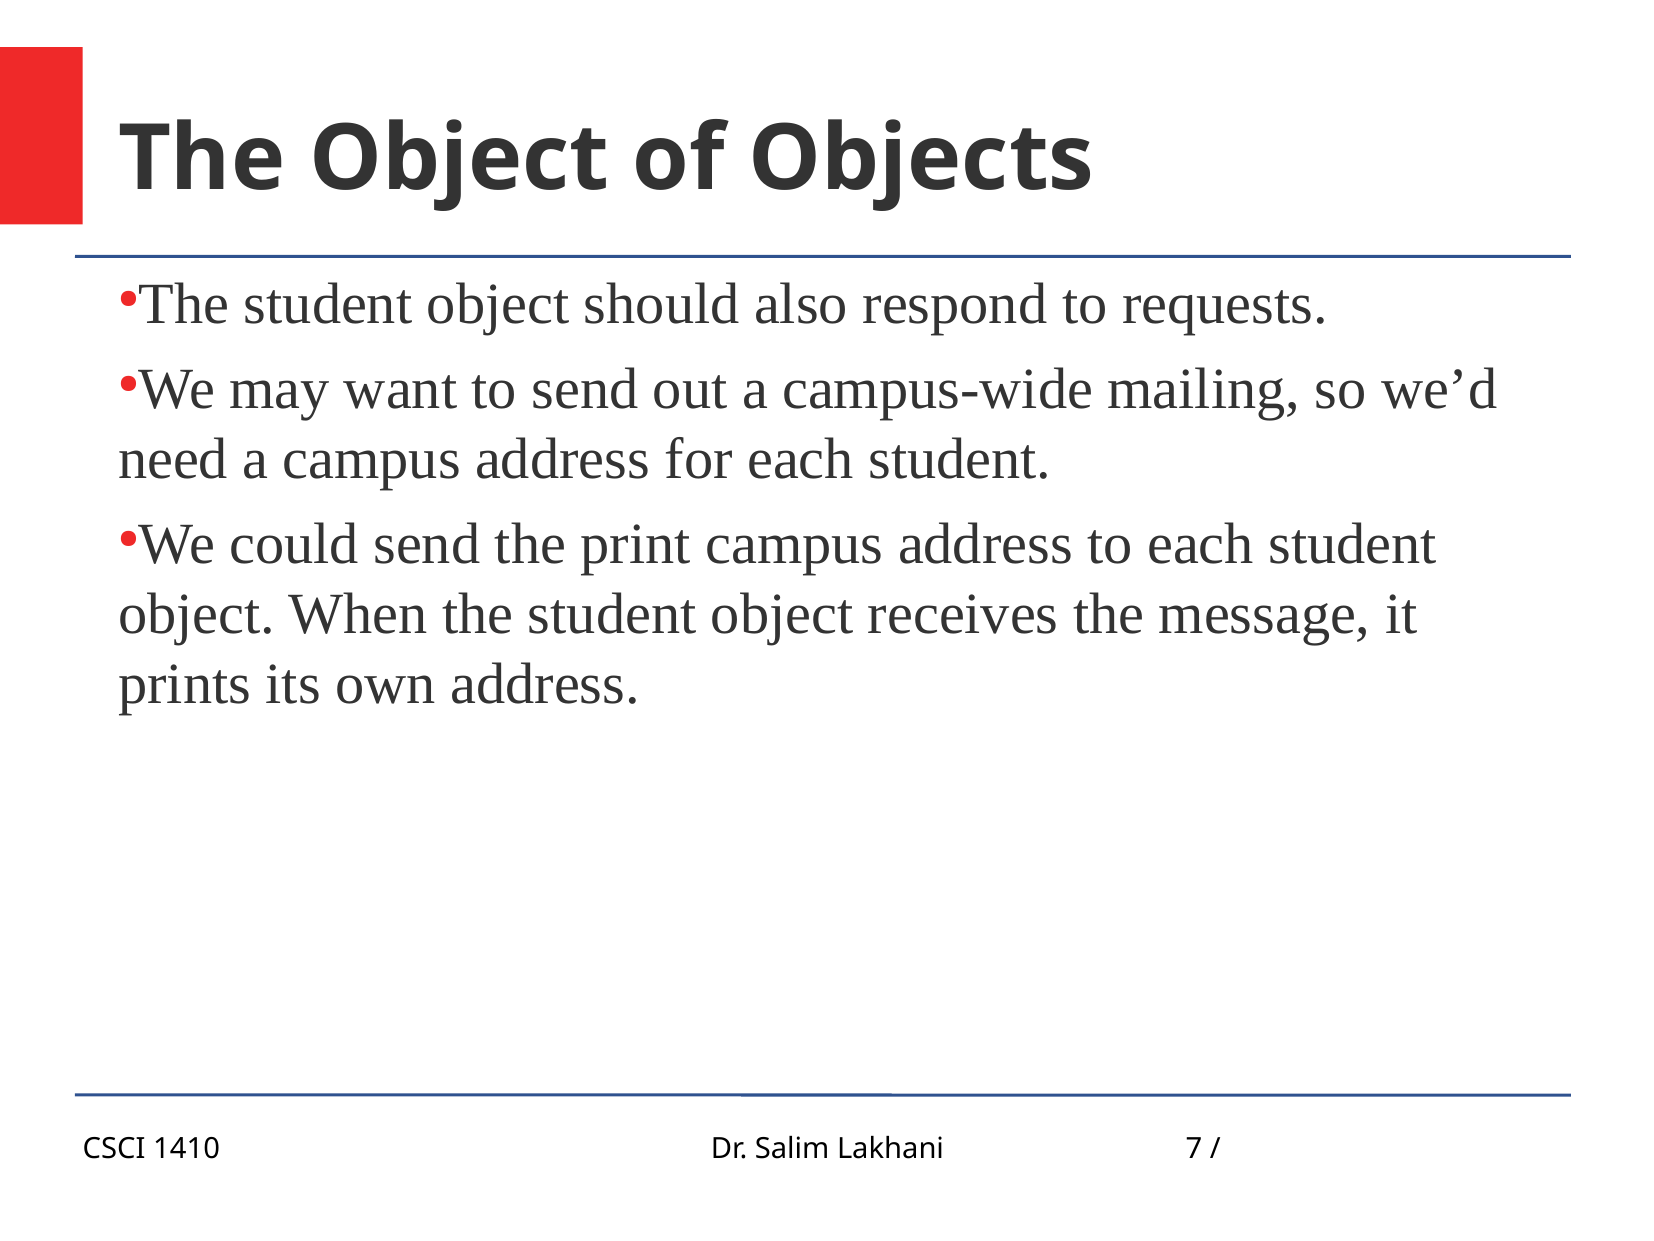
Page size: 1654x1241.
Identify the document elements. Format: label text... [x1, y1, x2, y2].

text_box CSCI 1410 [82, 1129, 468, 1216]
text_box Dr. Salim Lakhani [565, 1129, 1090, 1216]
list The student object should also respond to requests. We may want to send out a campus-wide mailing, so we’d need a campus address for each student. We could send the print campus address to each student object. When the student object receives the message, it prints its own address. [118, 265, 1536, 1081]
text_box / [1185, 1129, 1571, 1216]
title The Object of Objects [118, 49, 1571, 257]
